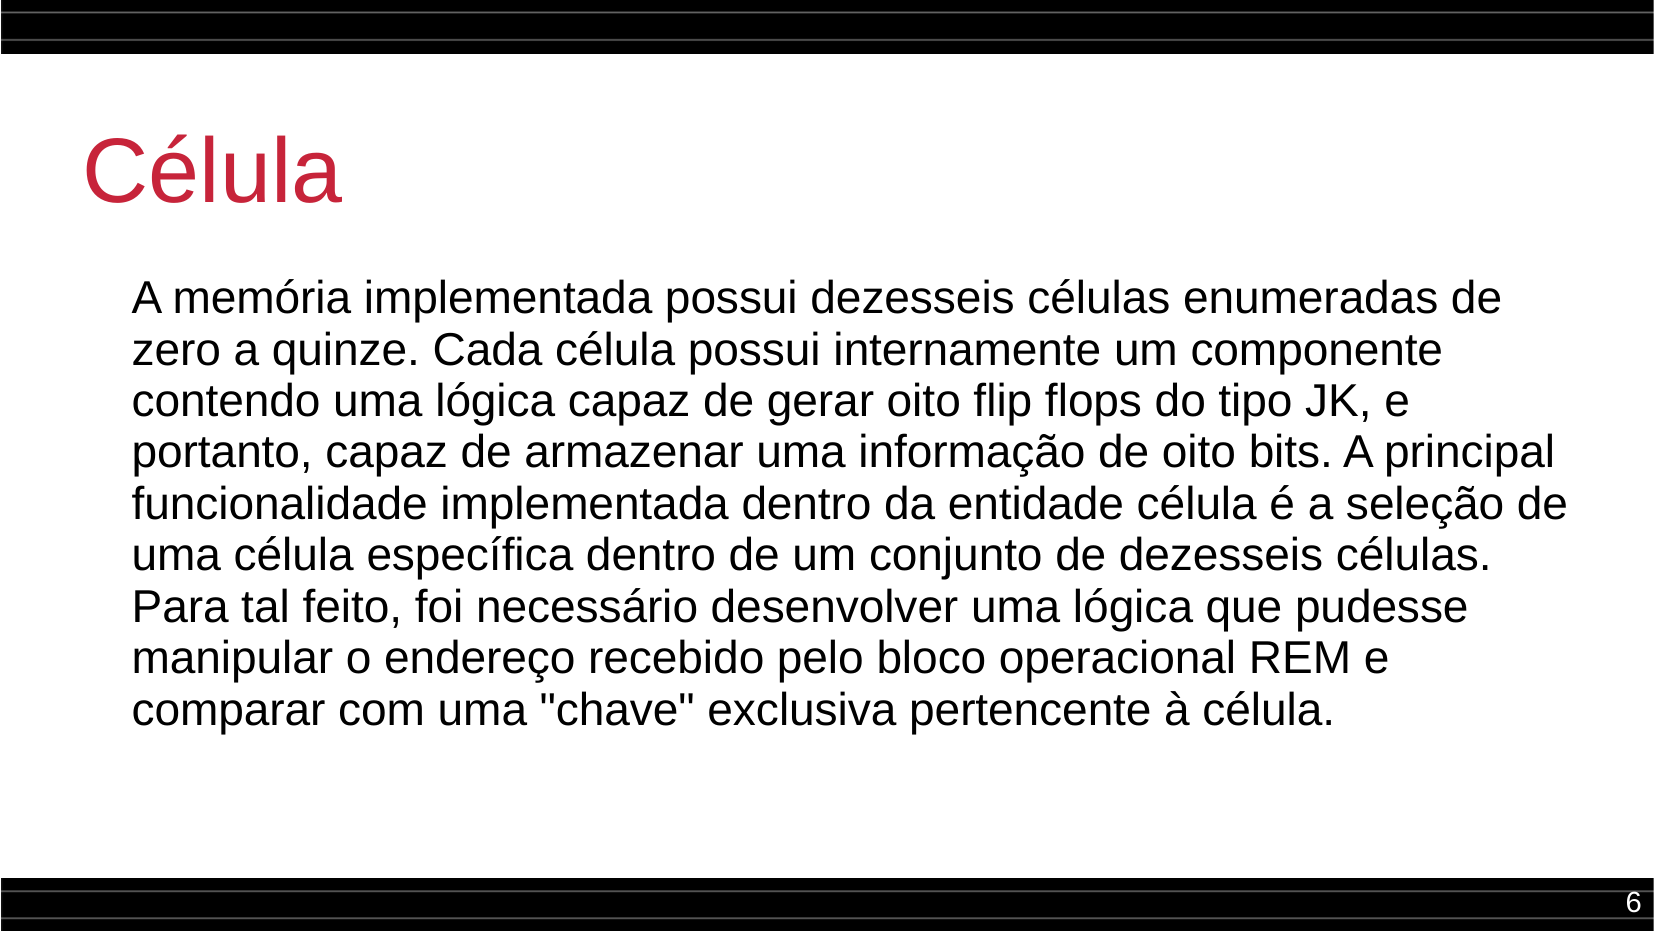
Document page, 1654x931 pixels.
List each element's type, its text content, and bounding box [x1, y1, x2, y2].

picture [1, 878, 1654, 931]
picture [1, 0, 1654, 54]
list A memória implementada possui dezesseis células enumeradas de zero a quinze. Cada célula possui internamente um componente contendo uma lógica capaz de gerar oito flip flops do tipo JK, e portanto, capaz de armazenar uma informação de oito bits. A principal funcionalidade implementada dentro da entidade célula é a seleção de uma célula específica dentro de um conjunto de dezesseis células. Para tal feito, foi necessário desenvolver uma lógica que pudesse manipular o endereço recebido pelo bloco operacional REM e comparar com uma "chave" exclusiva pertencente à célula. [82, 271, 1571, 758]
title Célula [82, 92, 1571, 249]
